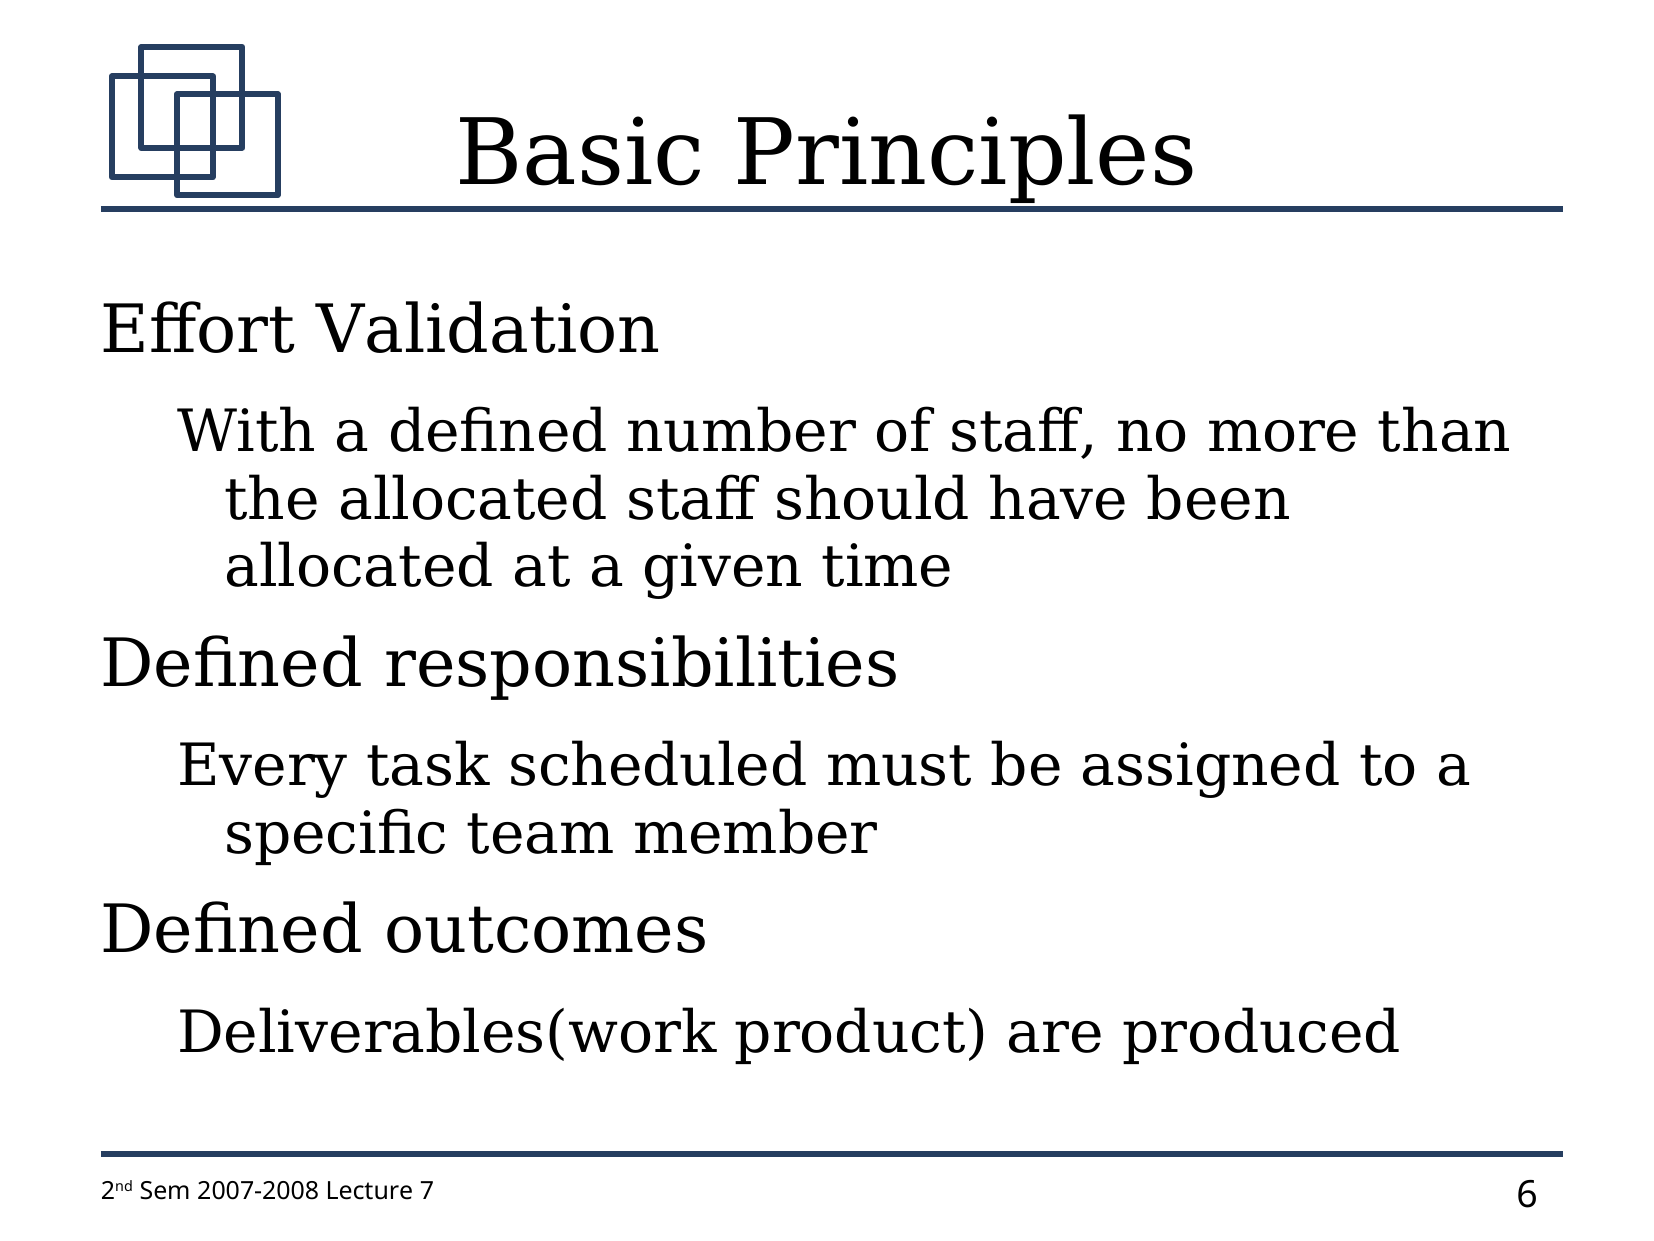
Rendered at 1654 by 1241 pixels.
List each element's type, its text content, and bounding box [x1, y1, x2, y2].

list Effort Validation With a defined number of staff, no more than the allocated staff should have been allocated at a given time Defined responsibilities Every task scheduled must be assigned to a specific team member Defined outcomes Deliverables(work product) are produced [82, 290, 1571, 1109]
title Basic Principles [82, 49, 1571, 257]
